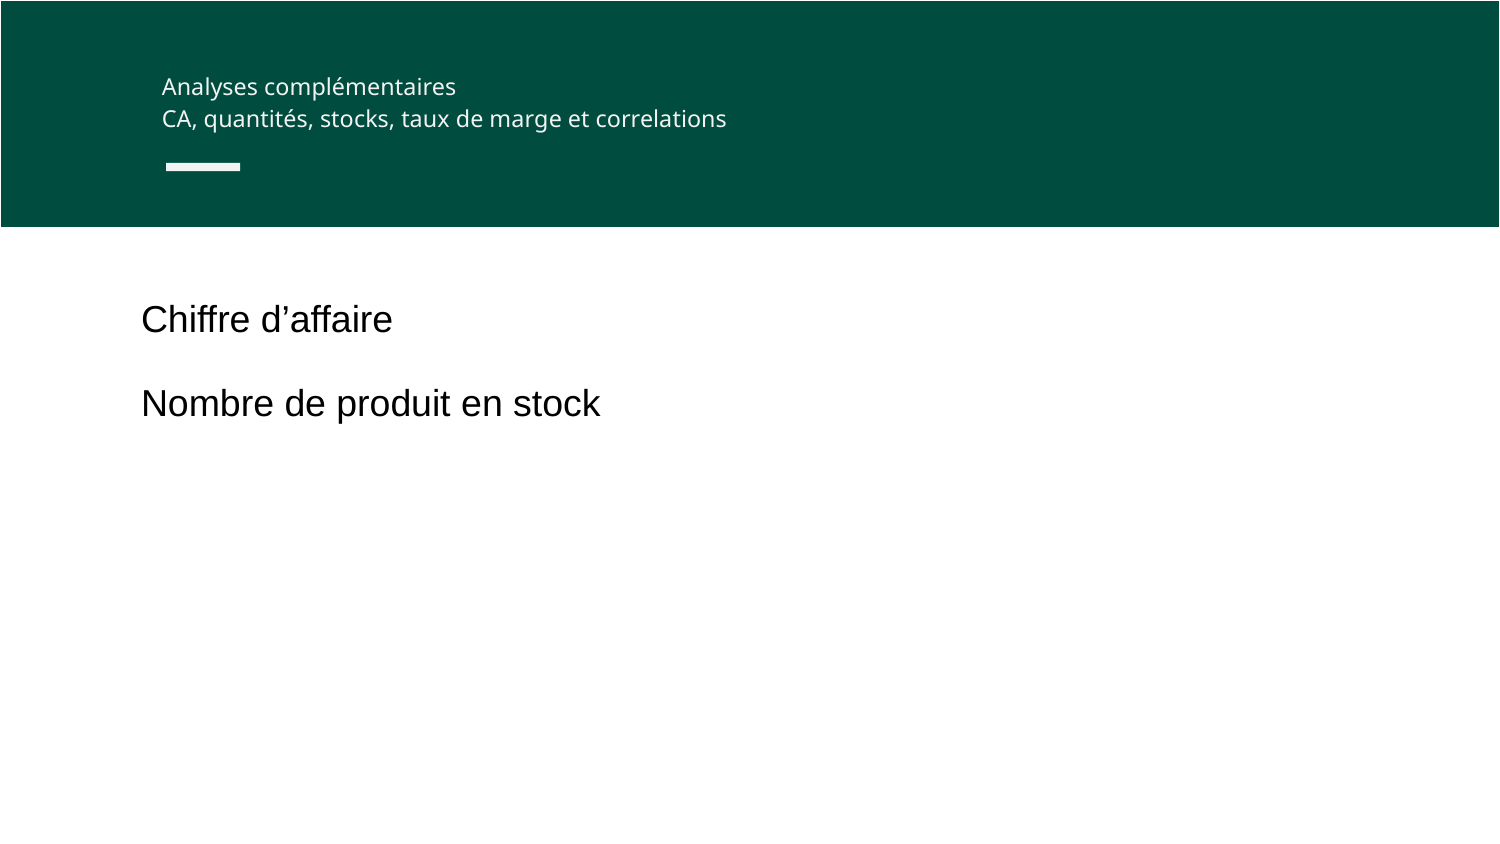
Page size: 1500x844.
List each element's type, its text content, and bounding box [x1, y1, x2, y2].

text_box Chiffre d’affaire Nombre de produit en stock [126, 291, 1204, 433]
text_box Analyses complémentaires CA, quantités, stocks, taux de marge et correlations [146, 55, 1500, 150]
text_box [167, 163, 240, 171]
